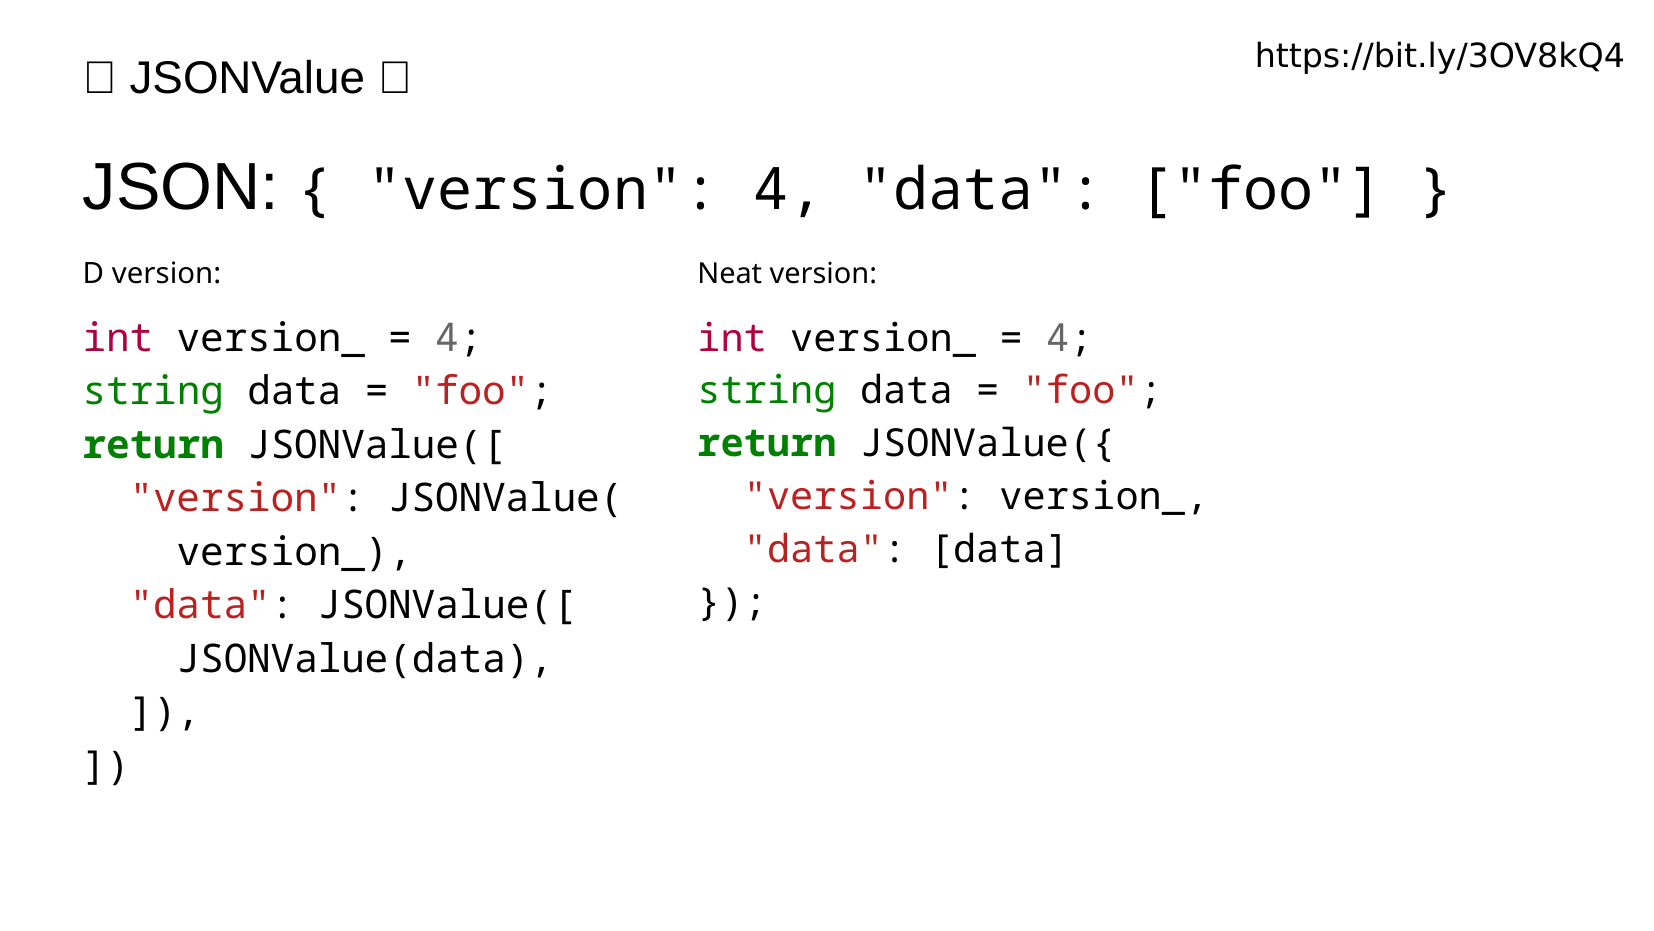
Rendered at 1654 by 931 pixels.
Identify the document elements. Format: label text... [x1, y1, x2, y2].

list JSON: { "version": 4, "data": ["foo"] } [82, 147, 1571, 758]
text_box D version: int version_ = 4; string data = "foo"; return JSONValue([ "version": JSONValue( version_), "data": JSONValue([ JSONValue(data), ]), ]) [82, 251, 698, 798]
title ✨ JSONValue ✨ [82, 37, 1571, 119]
text_box Neat version: int version_ = 4; string data = "foo"; return JSONValue({ "version": version_, "data": [data] }); [697, 252, 1300, 680]
